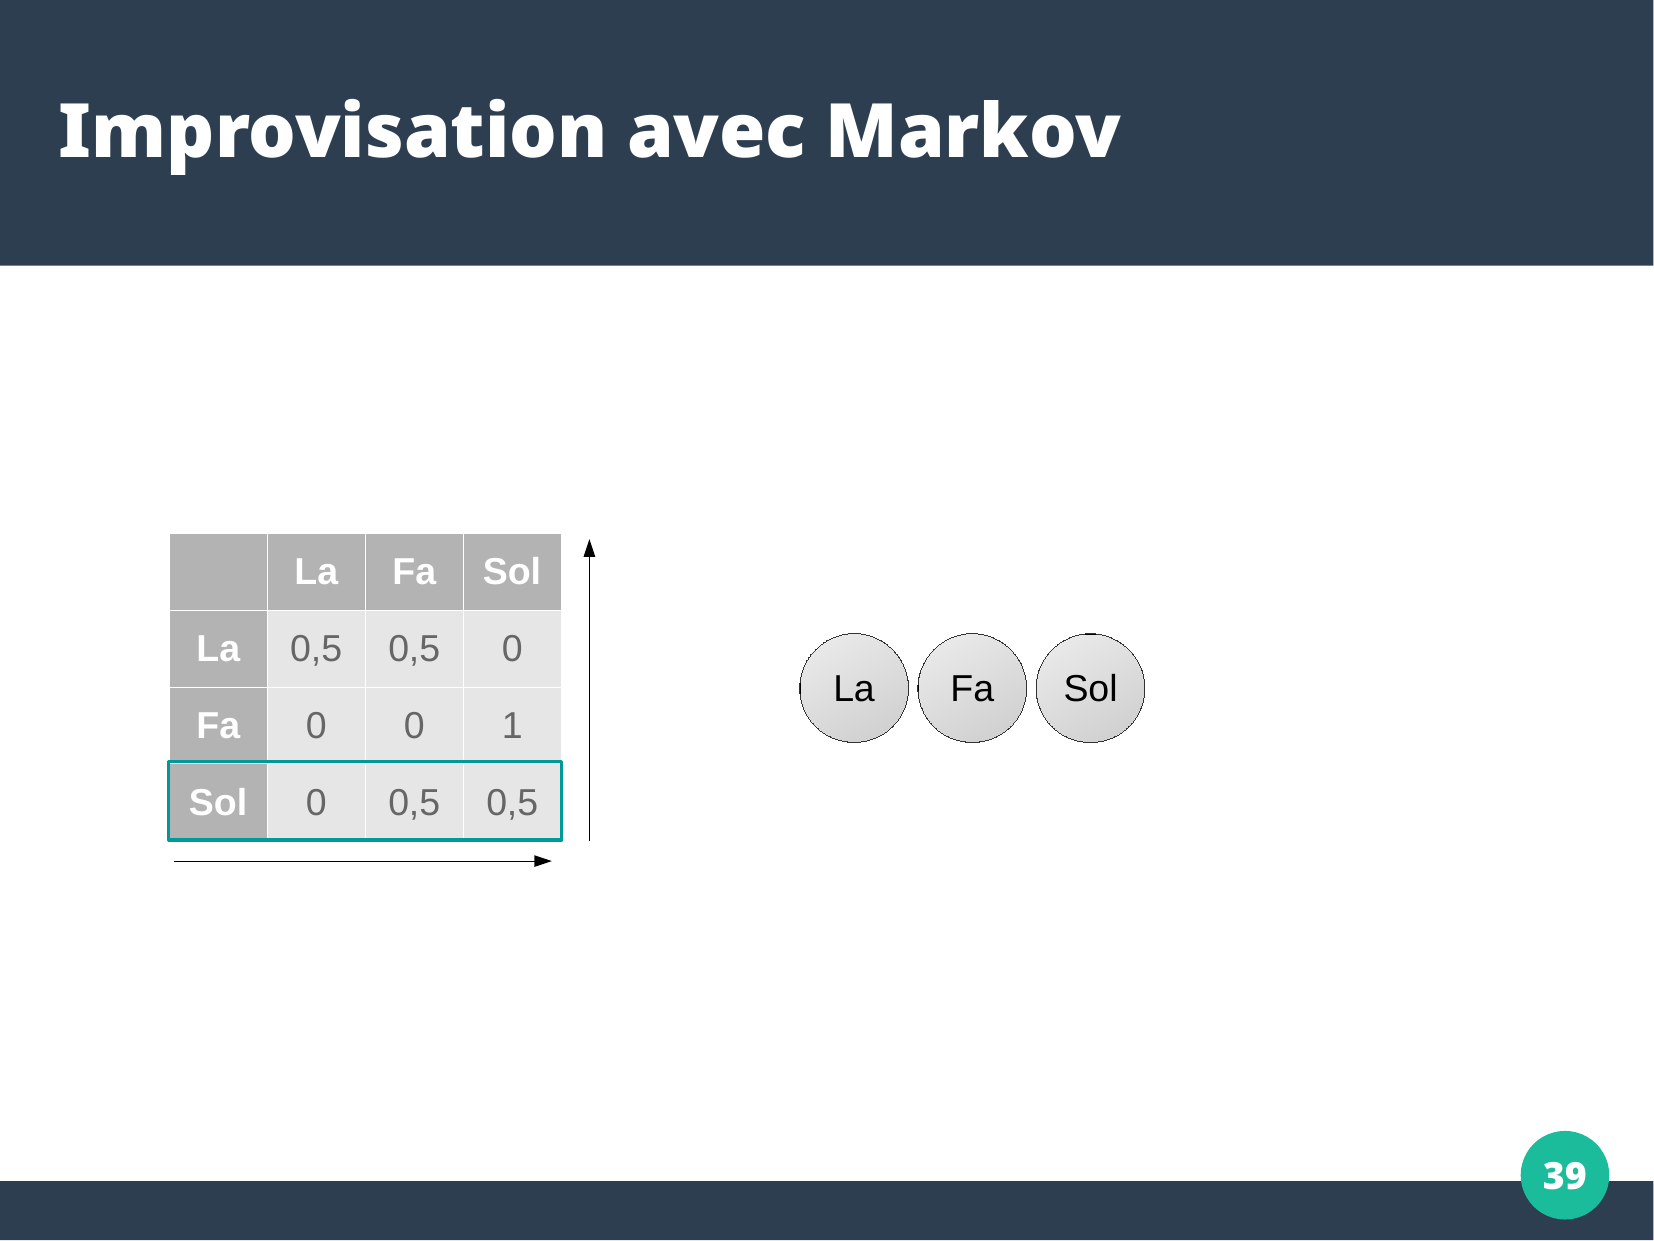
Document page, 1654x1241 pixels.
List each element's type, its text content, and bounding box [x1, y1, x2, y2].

table_cell Sol [170, 764, 267, 838]
table_header La [268, 534, 365, 610]
title Improvisation avec Markov [59, 49, 1595, 207]
table_cell 0 [464, 611, 561, 687]
table_cell 0,5 [366, 764, 463, 838]
table_cell 0 [366, 688, 463, 760]
table_cell Fa [170, 688, 267, 760]
table_cell 0 [268, 688, 365, 760]
table_header [170, 534, 267, 610]
table_header Sol [464, 534, 561, 610]
text_box Sol [1036, 633, 1145, 743]
text_box Fa [917, 633, 1027, 743]
table_cell 0,5 [464, 764, 560, 838]
table_cell 0 [268, 764, 365, 838]
table_cell 1 [464, 688, 561, 760]
table_cell 0,5 [366, 611, 463, 687]
table_header Fa [366, 534, 463, 610]
table_cell La [170, 611, 267, 687]
text_box La [799, 633, 909, 743]
table_cell 0,5 [268, 611, 365, 687]
